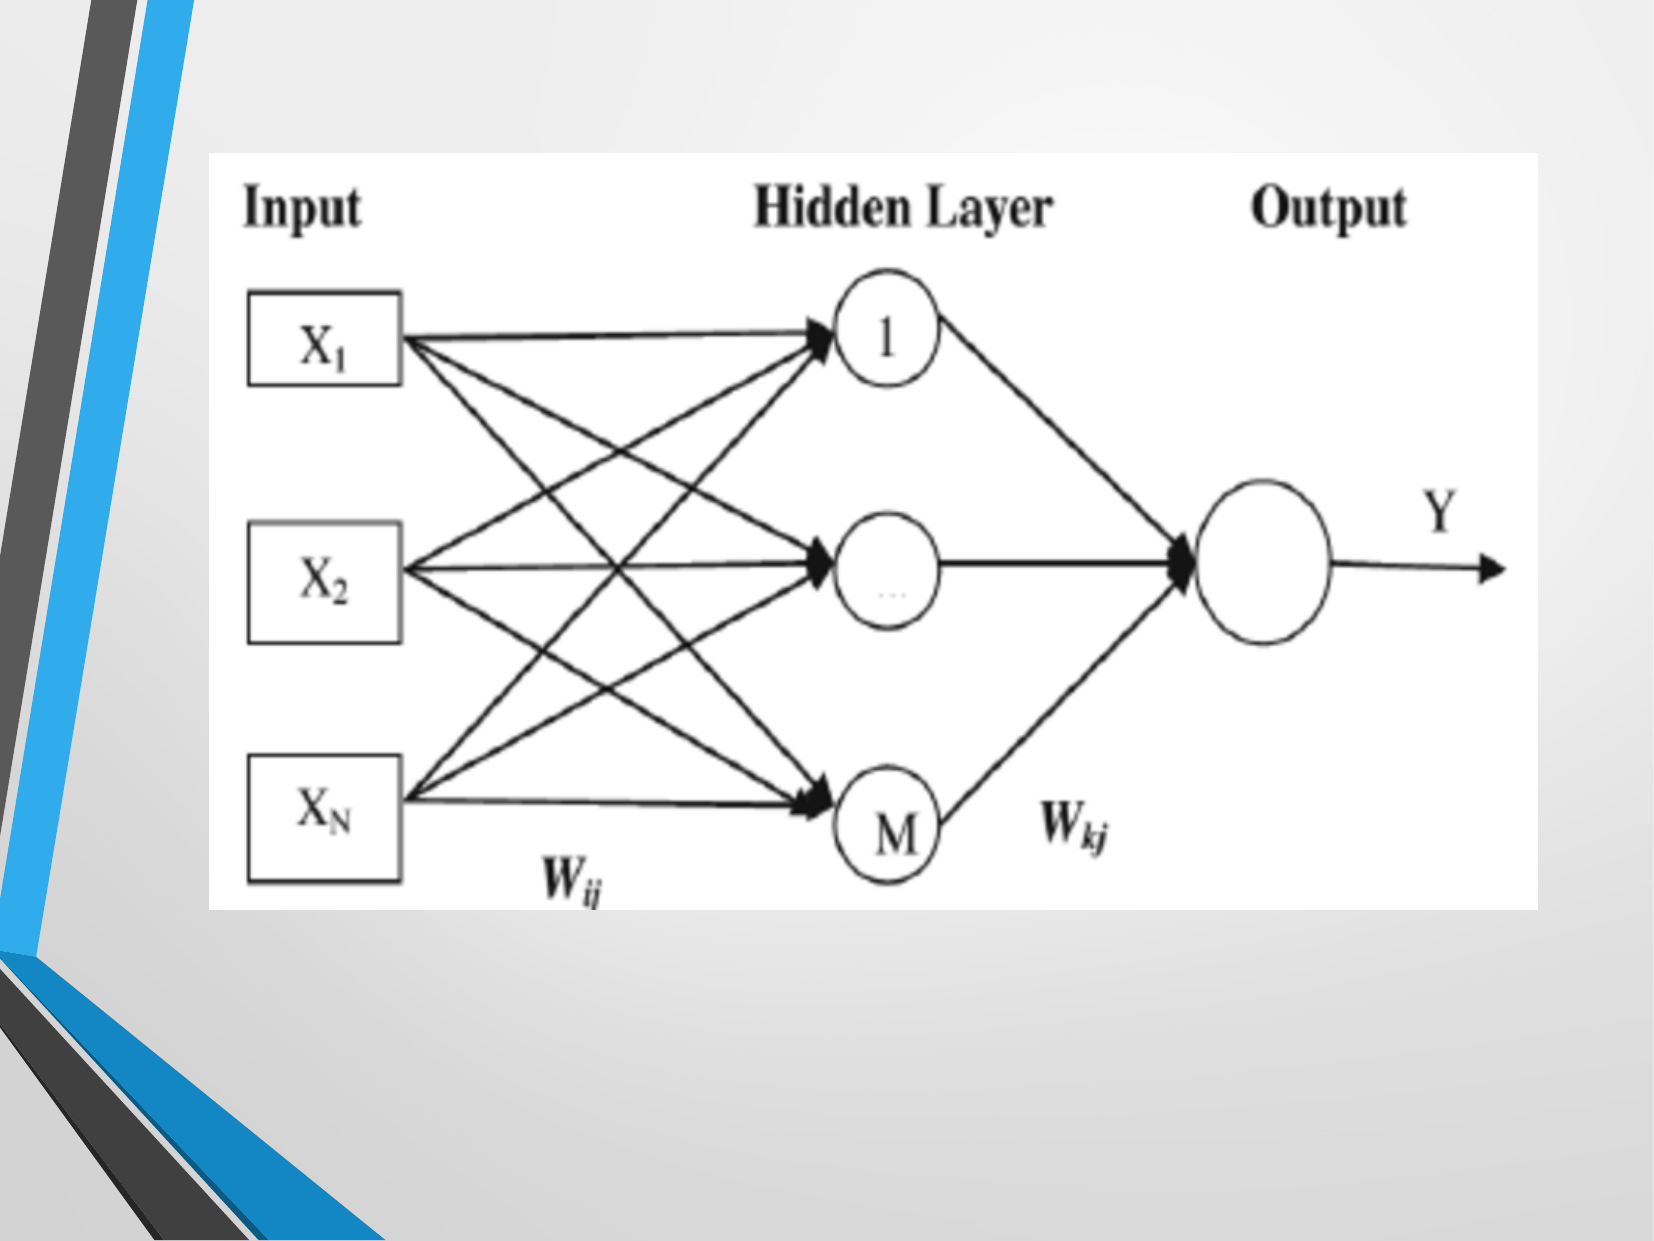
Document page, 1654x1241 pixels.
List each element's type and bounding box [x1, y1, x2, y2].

picture [209, 153, 1538, 910]
